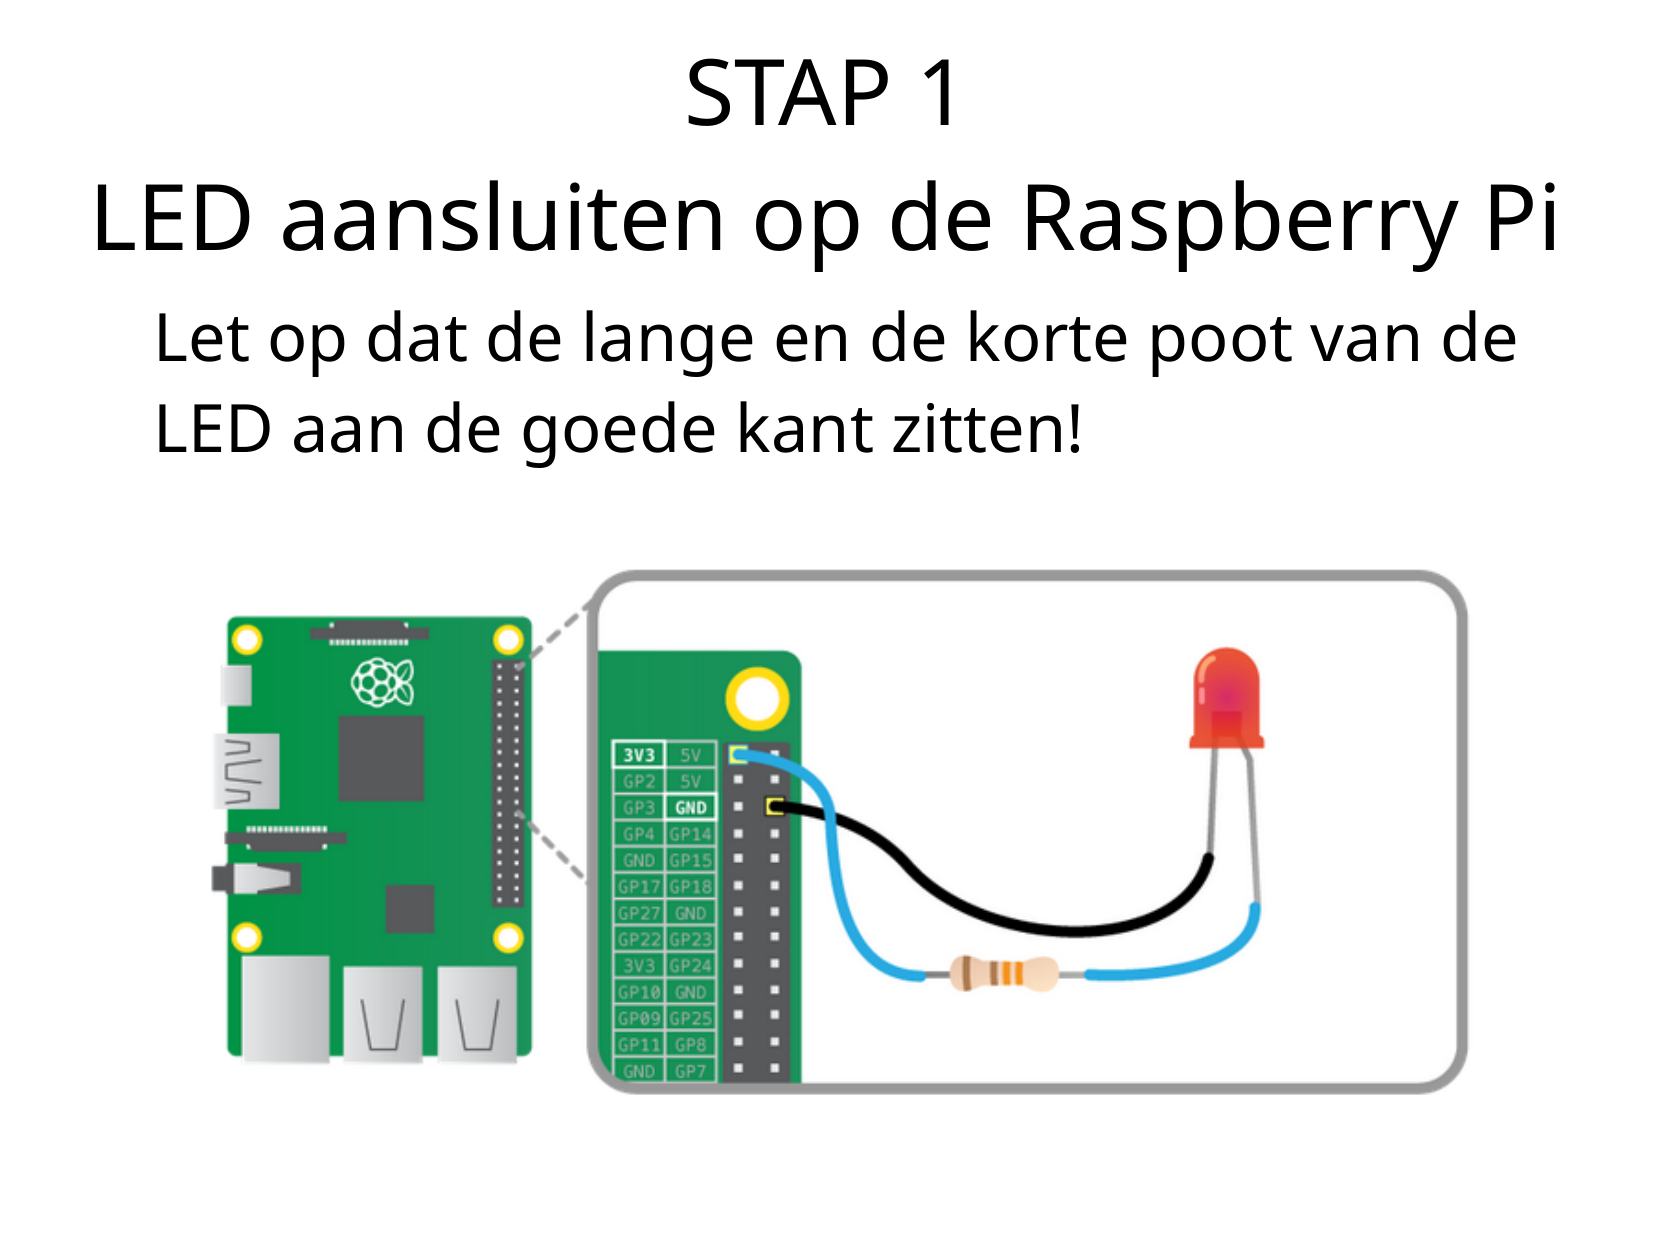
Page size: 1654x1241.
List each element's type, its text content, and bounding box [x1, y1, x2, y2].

title STAP 1 LED aansluiten op de Raspberry Pi [82, 49, 1571, 257]
picture [210, 539, 1512, 1141]
list Let op dat de lange en de korte poot van de LED aan de goede kant zitten! [82, 290, 1571, 1010]
